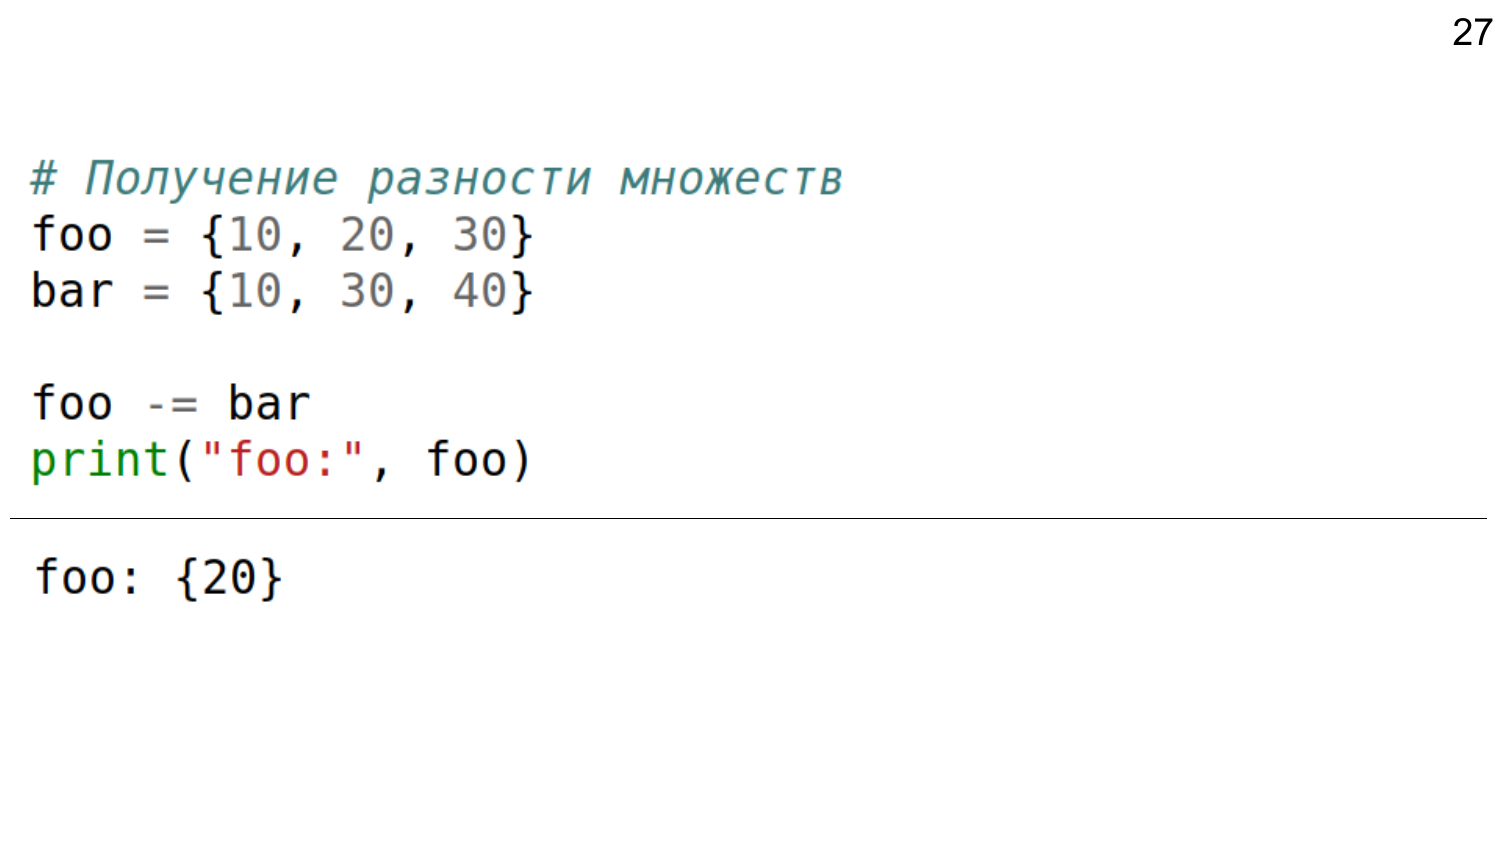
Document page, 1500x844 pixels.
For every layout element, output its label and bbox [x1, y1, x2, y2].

picture [14, 143, 854, 501]
picture [23, 542, 292, 616]
